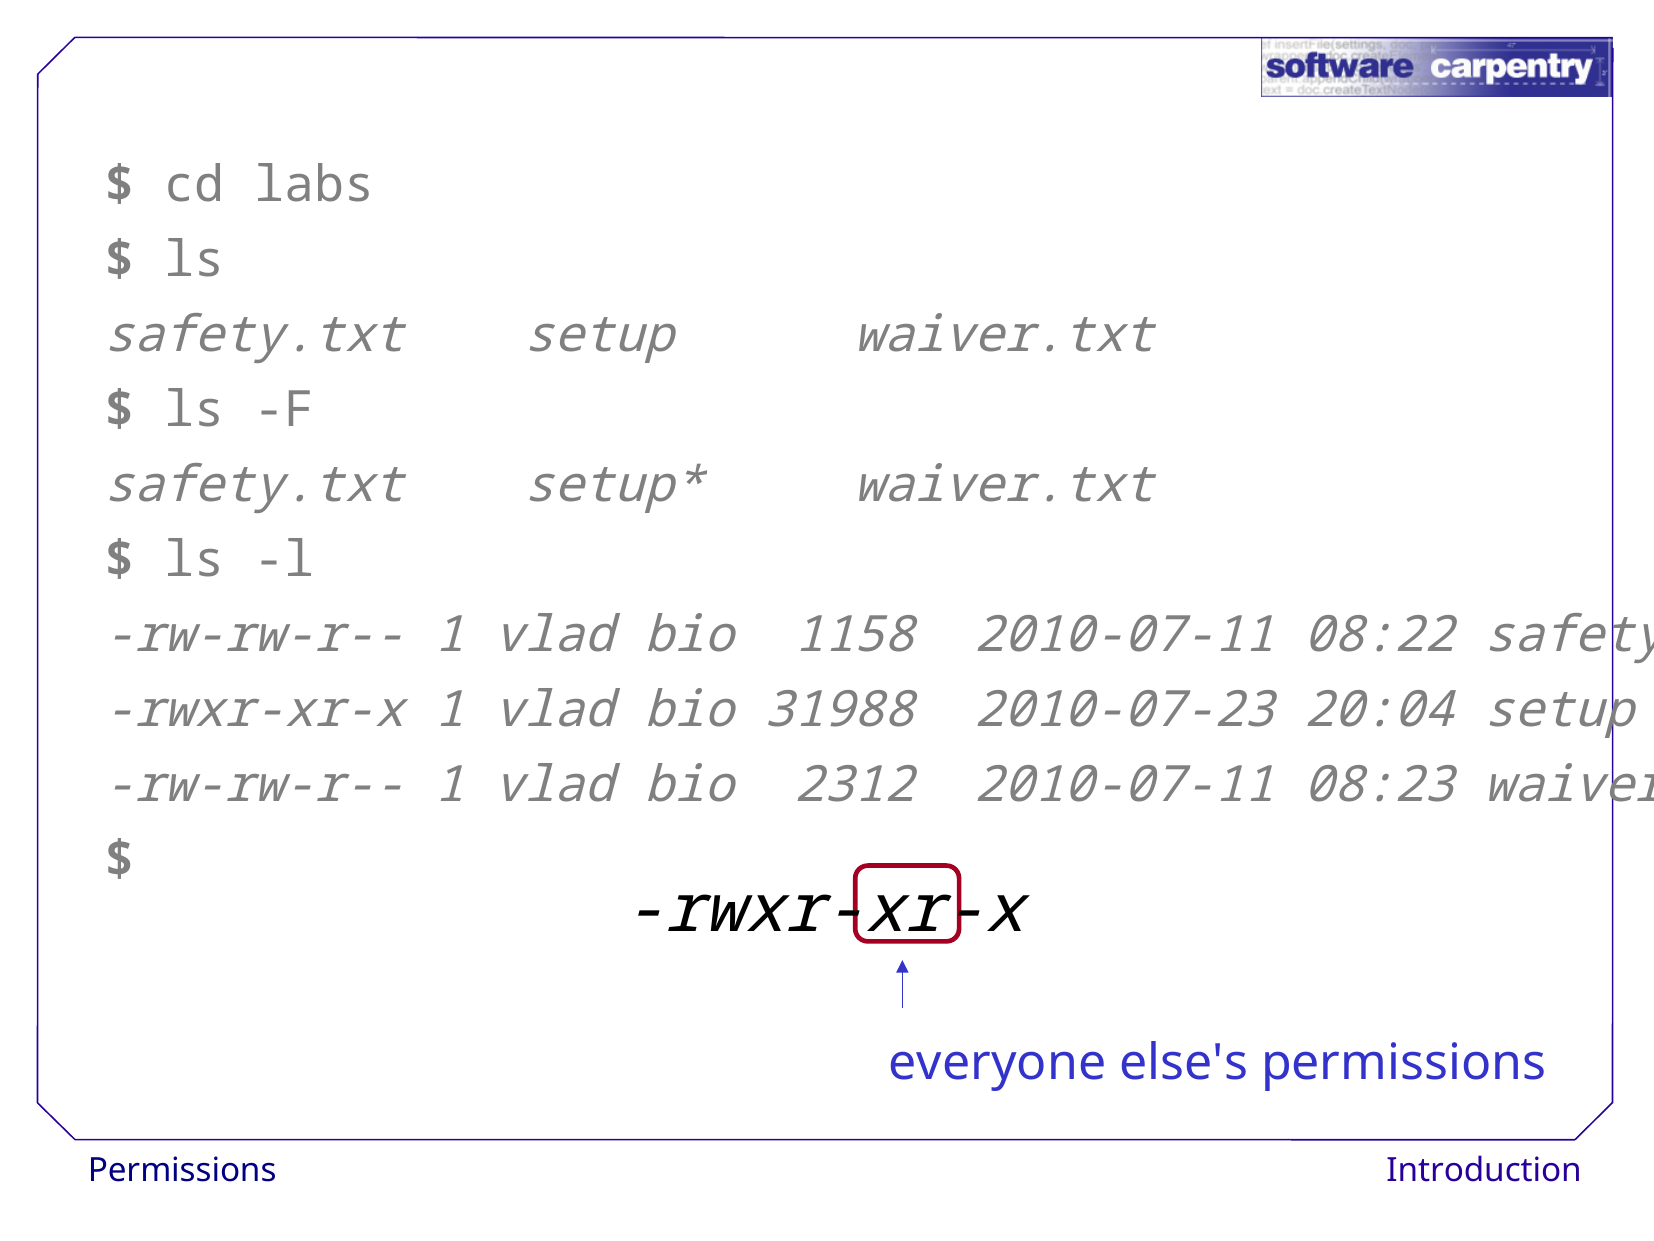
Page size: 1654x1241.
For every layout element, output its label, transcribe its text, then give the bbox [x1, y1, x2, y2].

text_box $ cd labs $ ls safety.txt setup waiver.txt $ ls -F safety.txt setup* waiver.txt $ ls -l -rw-rw-r-- 1 vlad bio 1158 2010-07-11 08:22 safety.txt -rwxr-xr-x 1 vlad bio 31988 2010-07-23 20:04 setup -rw-rw-r-- 1 vlad bio 2312 2010-07-11 08:23 waiver.txt $ [89, 128, 1512, 1131]
text_box everyone else's permissions [873, 1007, 1527, 1103]
picture [1261, 39, 1613, 97]
text_box -rwxr-xr-x [609, 837, 988, 970]
